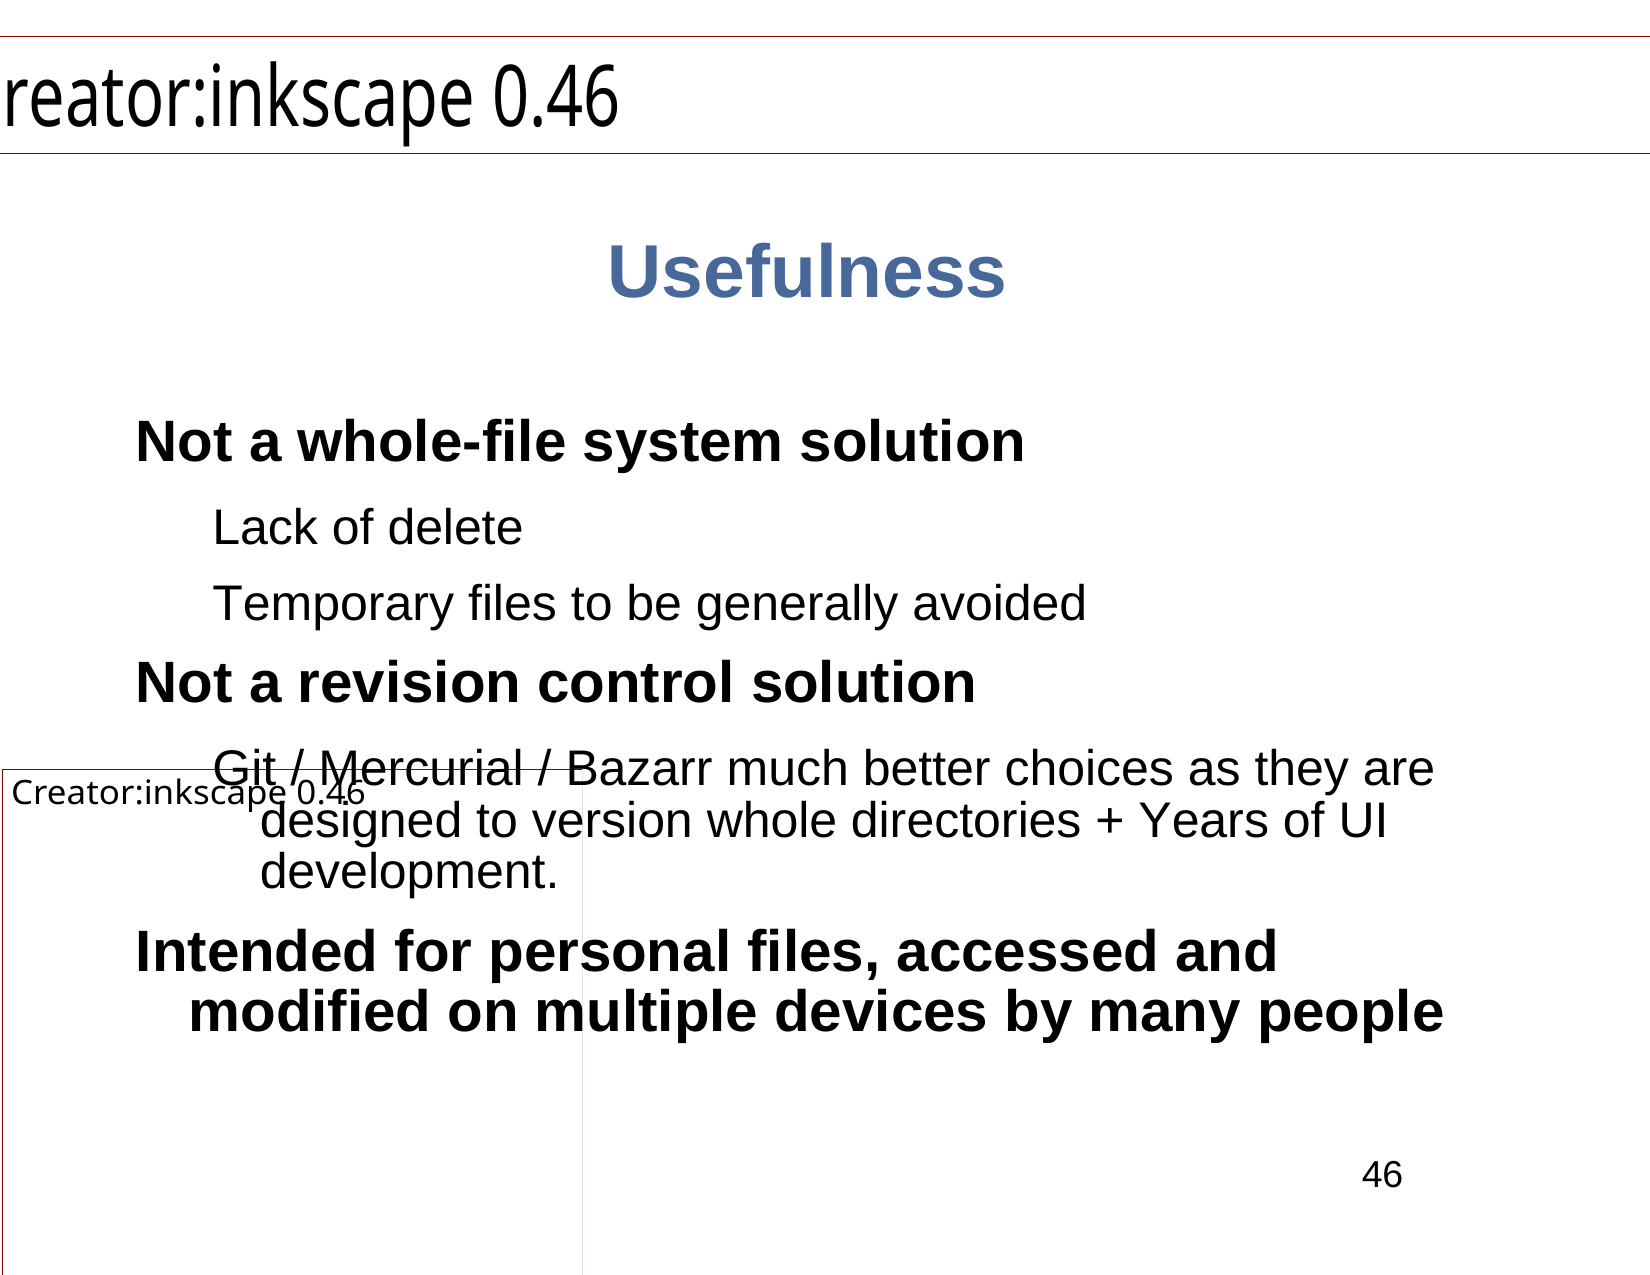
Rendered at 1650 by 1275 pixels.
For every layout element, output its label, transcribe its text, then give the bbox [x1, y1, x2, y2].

list Not a whole-file system solution Lack of delete Temporary files to be generally avoided Not a revision control solution Git / Mercurial / Bazarr much better choices as they are designed to version whole directories + Years of UI development. Intended for personal files, accessed and modified on multiple devices by many people [118, 413, 1498, 1126]
title Usefulness [118, 177, 1498, 371]
